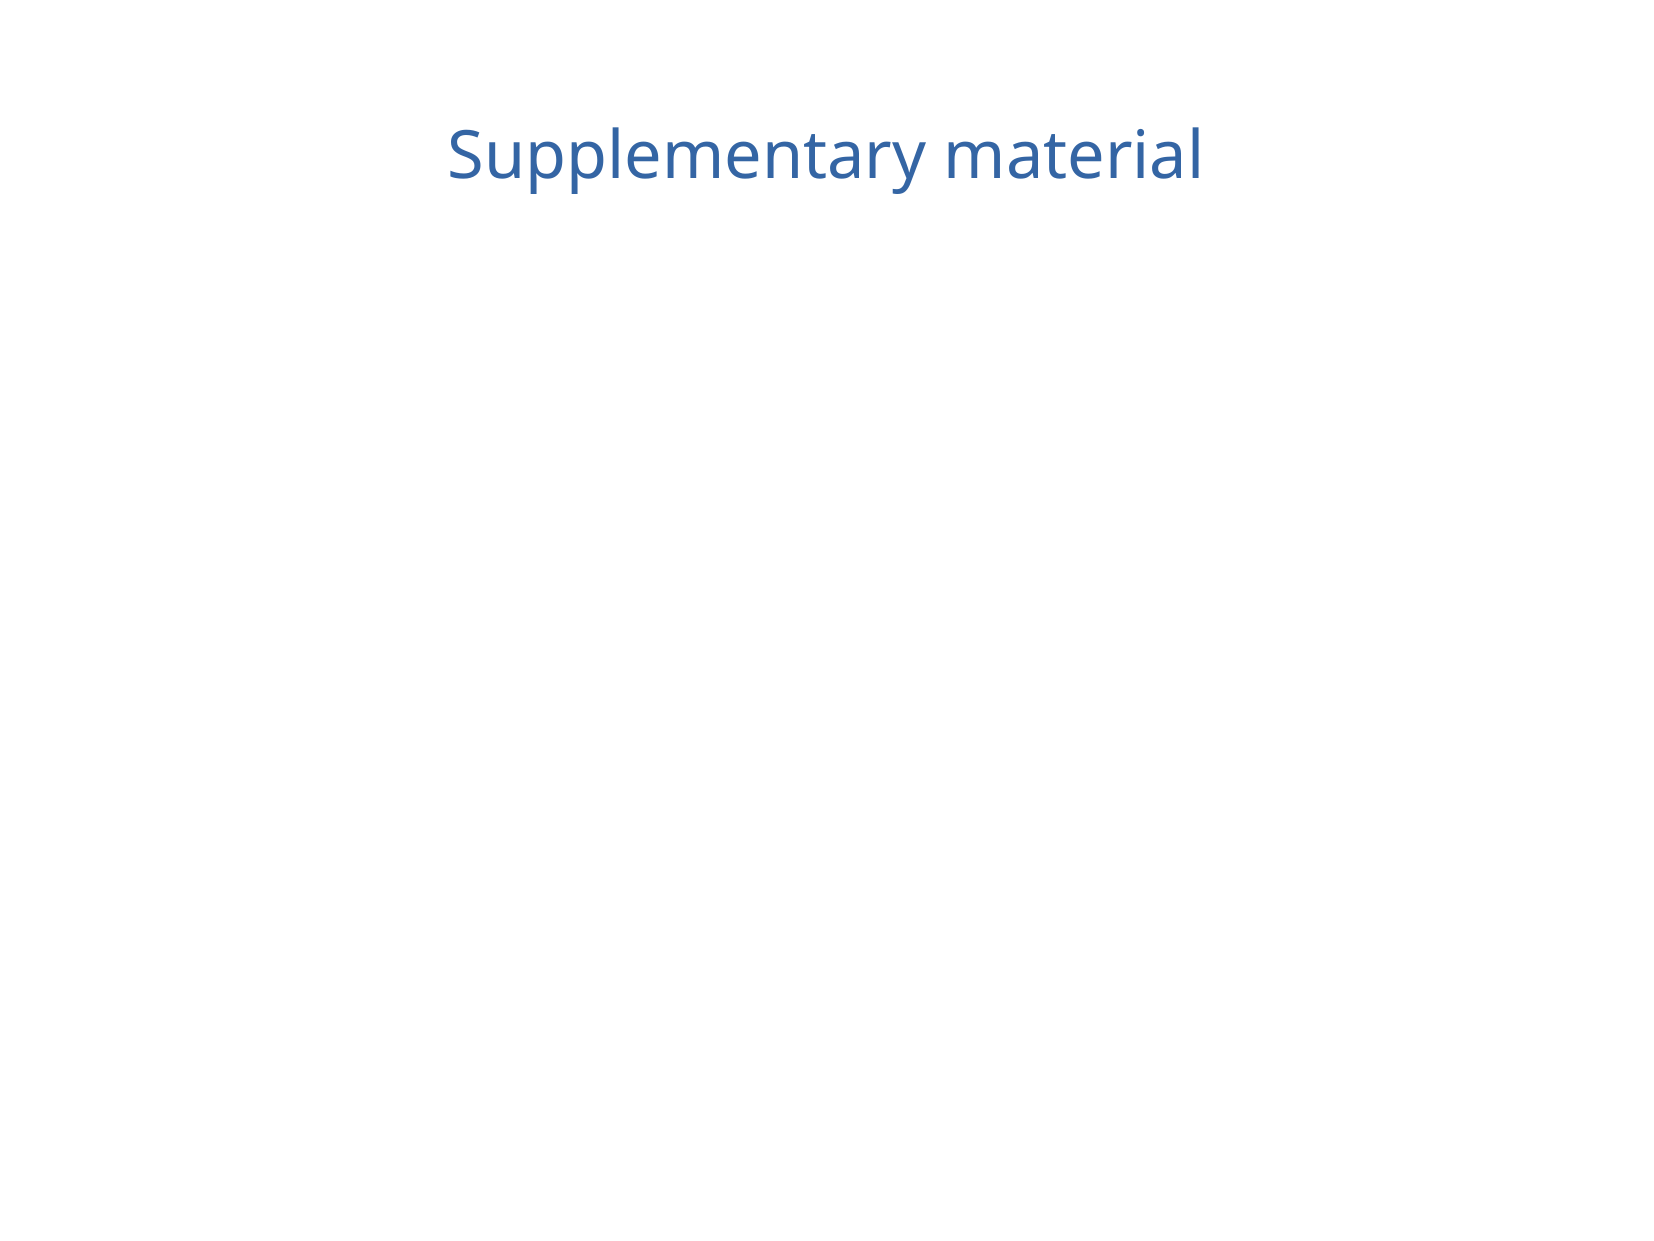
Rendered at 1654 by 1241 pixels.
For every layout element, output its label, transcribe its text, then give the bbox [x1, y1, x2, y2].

title Supplementary material [82, 49, 1571, 257]
